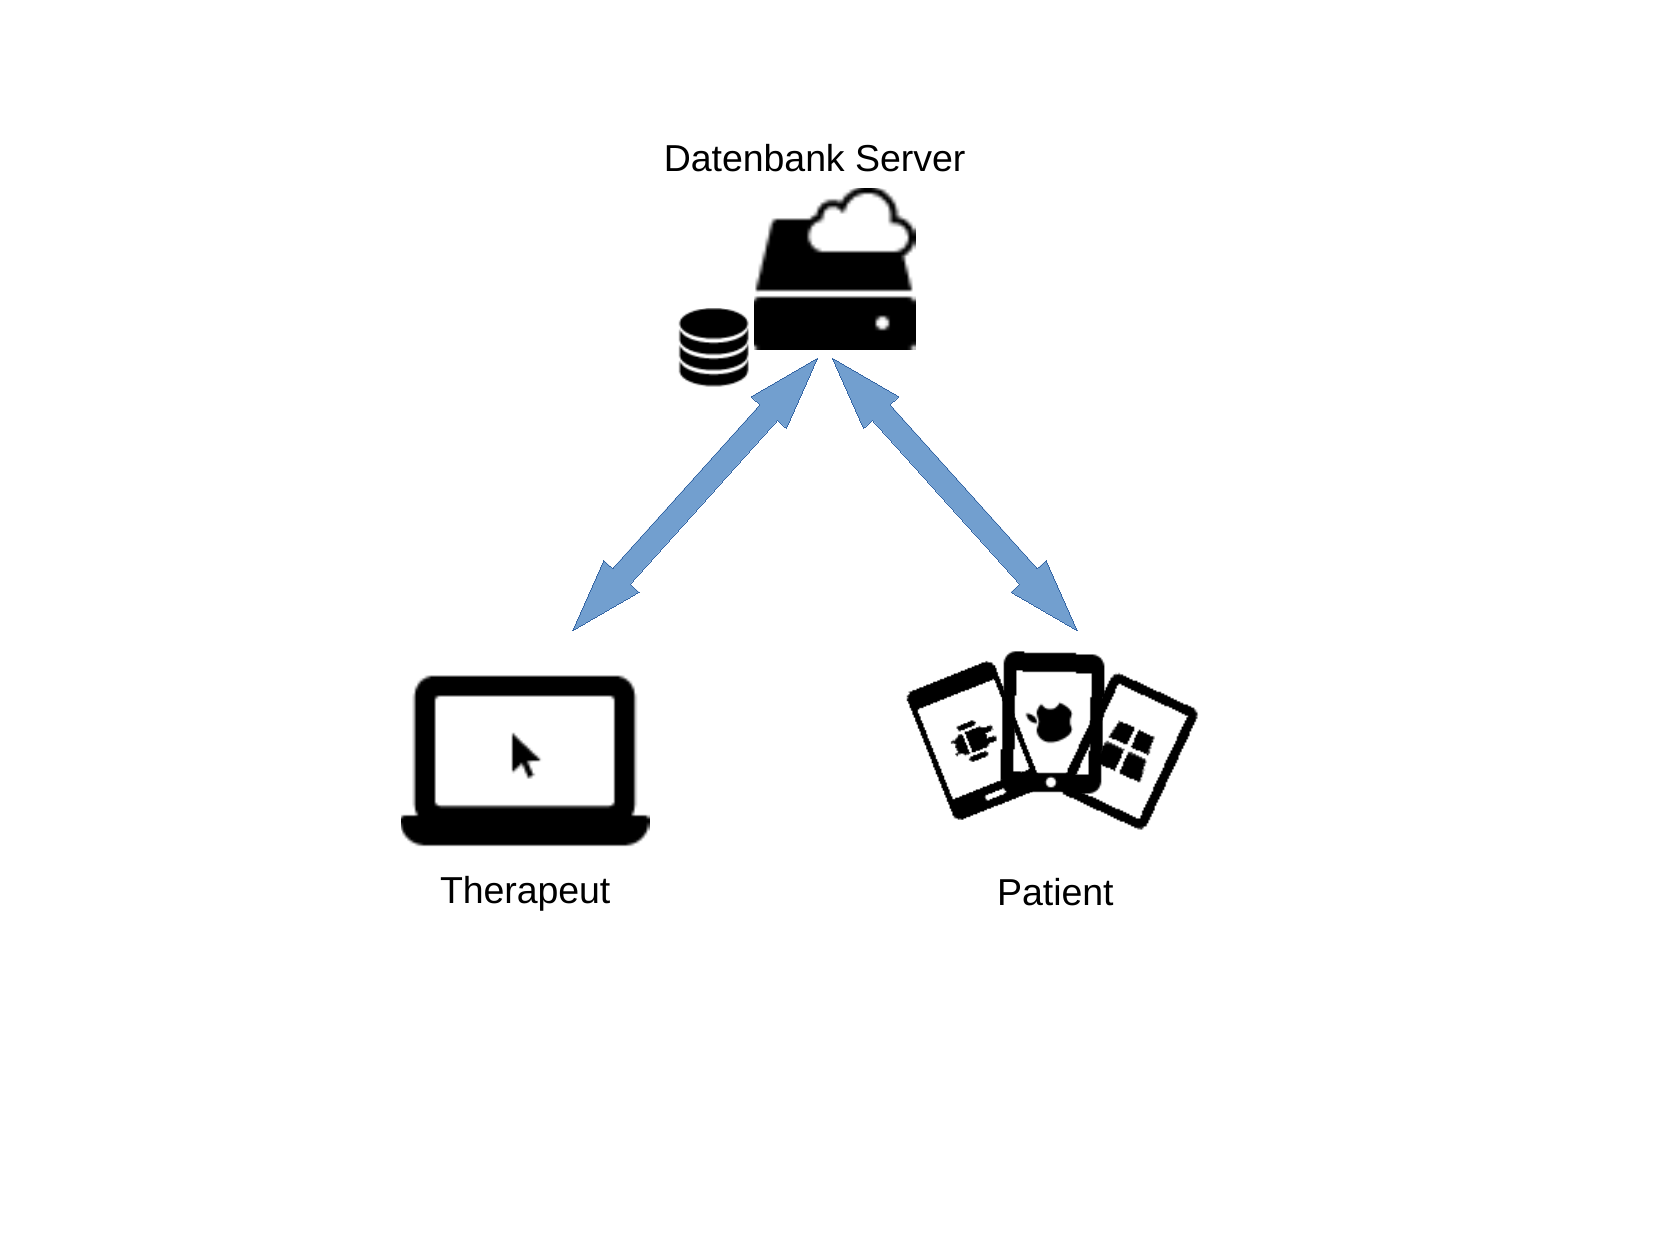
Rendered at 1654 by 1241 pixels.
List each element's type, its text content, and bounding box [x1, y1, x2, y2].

text_box Patient [982, 864, 1136, 922]
picture [885, 639, 1231, 852]
text_box Therapeut [425, 862, 626, 920]
text_box [572, 358, 818, 631]
picture [401, 637, 650, 886]
picture [673, 199, 916, 390]
text_box [832, 358, 1078, 631]
text_box Datenbank Server [649, 129, 981, 199]
